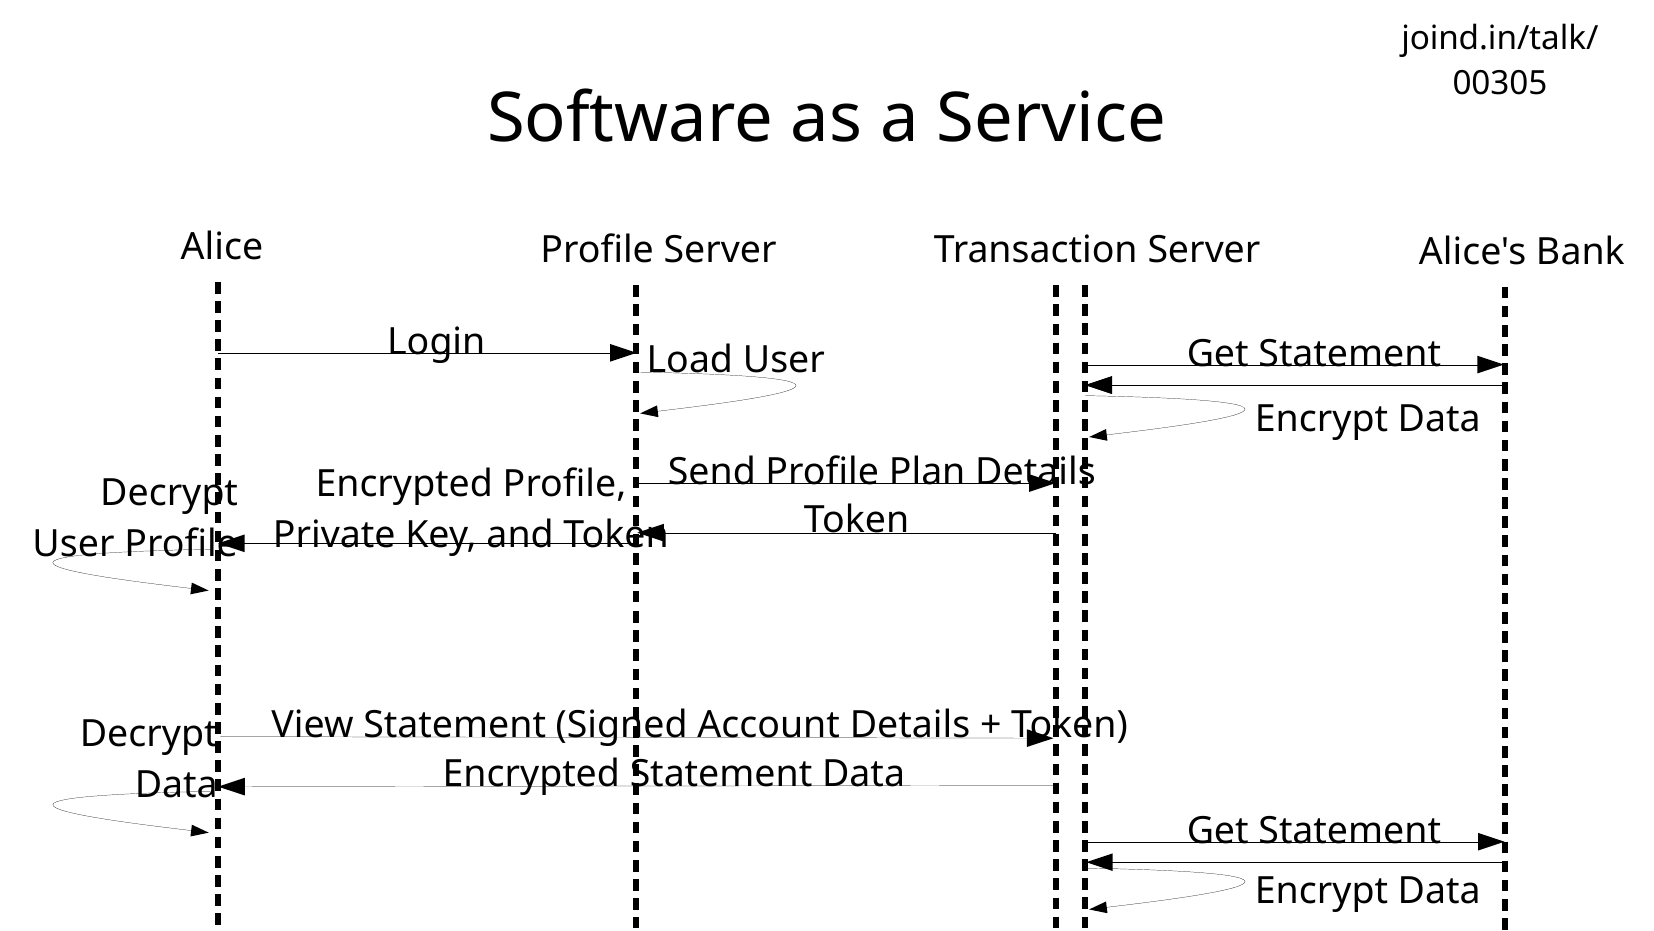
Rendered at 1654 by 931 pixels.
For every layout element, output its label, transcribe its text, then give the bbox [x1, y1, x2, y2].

text_box Transaction Server [919, 215, 1222, 274]
text_box Decrypt Data [65, 698, 295, 805]
text_box Encrypt Data [1240, 856, 1464, 931]
text_box View Statement (Signed Account Details + Token) [256, 690, 1020, 749]
text_box Token [789, 485, 906, 544]
text_box Alice [165, 212, 271, 271]
text_box Profile Server [525, 215, 749, 274]
text_box Send Profile Plan Details [653, 437, 1040, 495]
text_box Encrypted Statement Data [428, 739, 848, 798]
text_box Get Statement [1172, 795, 1419, 854]
title Software as a Service [82, 37, 1571, 193]
text_box Encrypt Data [1240, 383, 1464, 491]
text_box Encrypted Profile, Private Key, and Token [258, 448, 628, 550]
text_box Decrypt User Profile [17, 458, 218, 565]
text_box Login [372, 306, 483, 365]
text_box Load User [631, 324, 972, 432]
text_box Alice's Bank [1404, 216, 1607, 275]
text_box Get Statement [1172, 318, 1419, 377]
